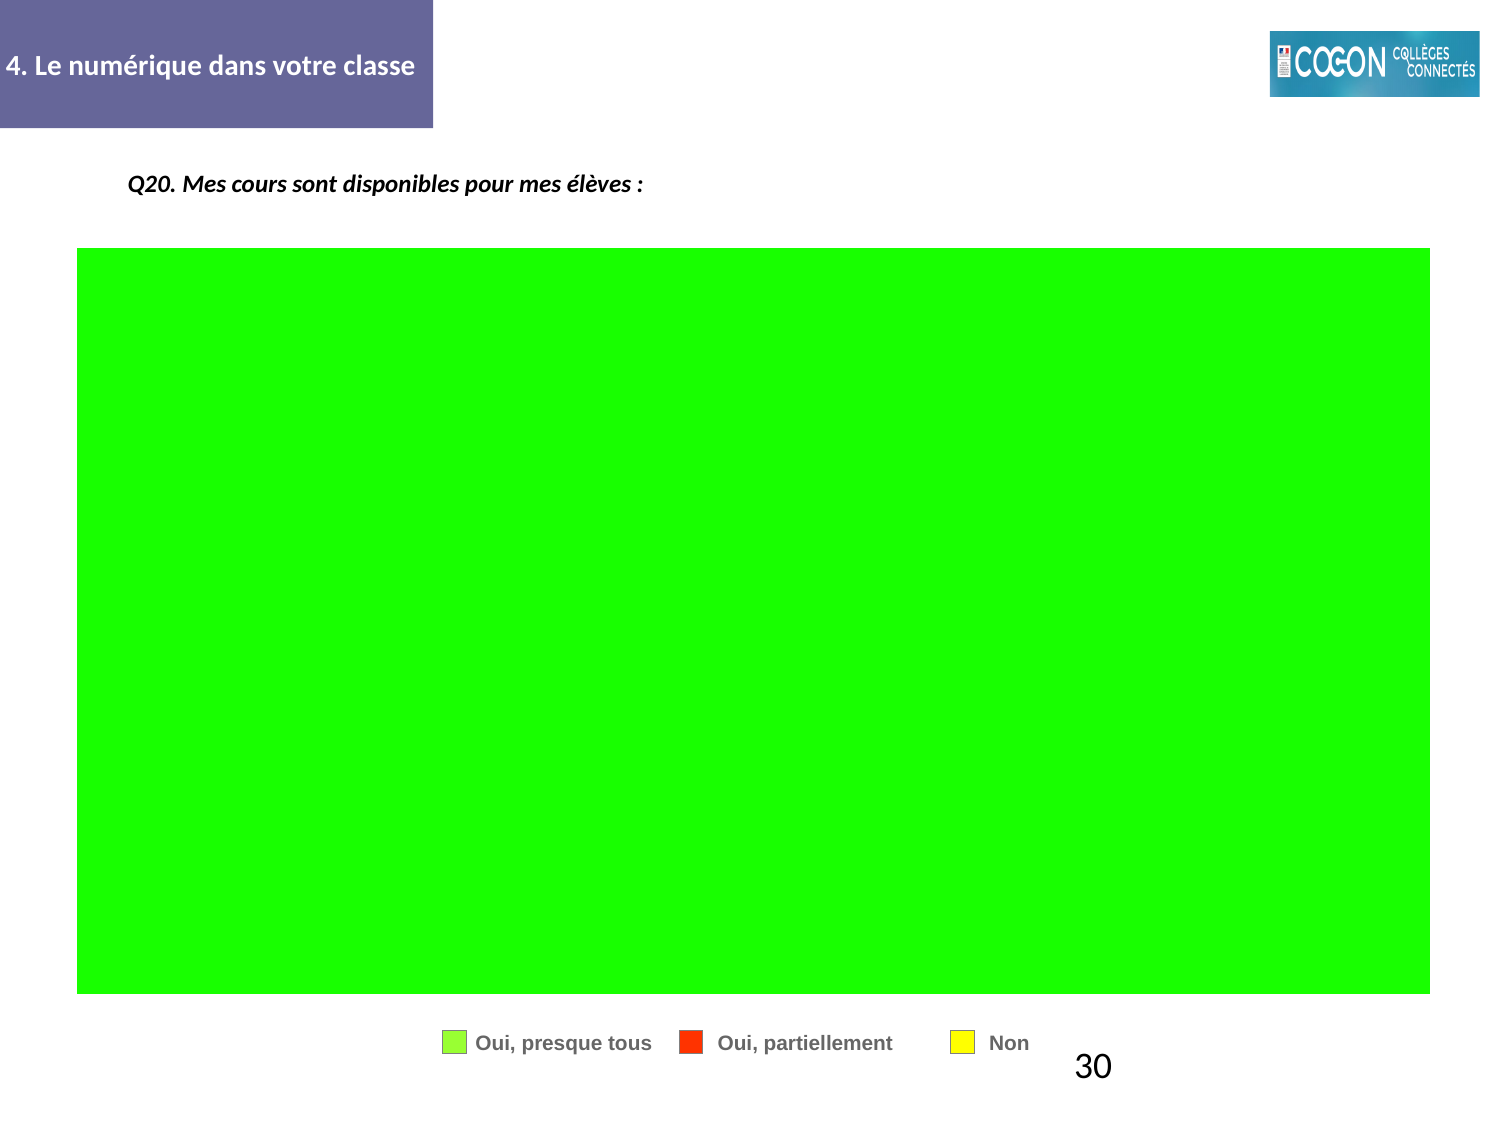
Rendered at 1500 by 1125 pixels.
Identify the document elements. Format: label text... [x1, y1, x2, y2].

picture [77, 248, 1430, 994]
text_box [950, 1030, 974, 1054]
text_box Non [974, 1024, 1058, 1064]
text_box Oui, partiellement [703, 1024, 916, 1064]
picture [1269, 31, 1480, 97]
text_box <numéro> [1059, 1042, 1397, 1103]
text_box 4. Le numérique dans votre classe [0, 0, 434, 129]
text_box [442, 1030, 460, 1054]
text_box Oui, presque tous [460, 1024, 703, 1064]
text_box Q20. Mes cours sont disponibles pour mes élèves : [112, 166, 1407, 221]
